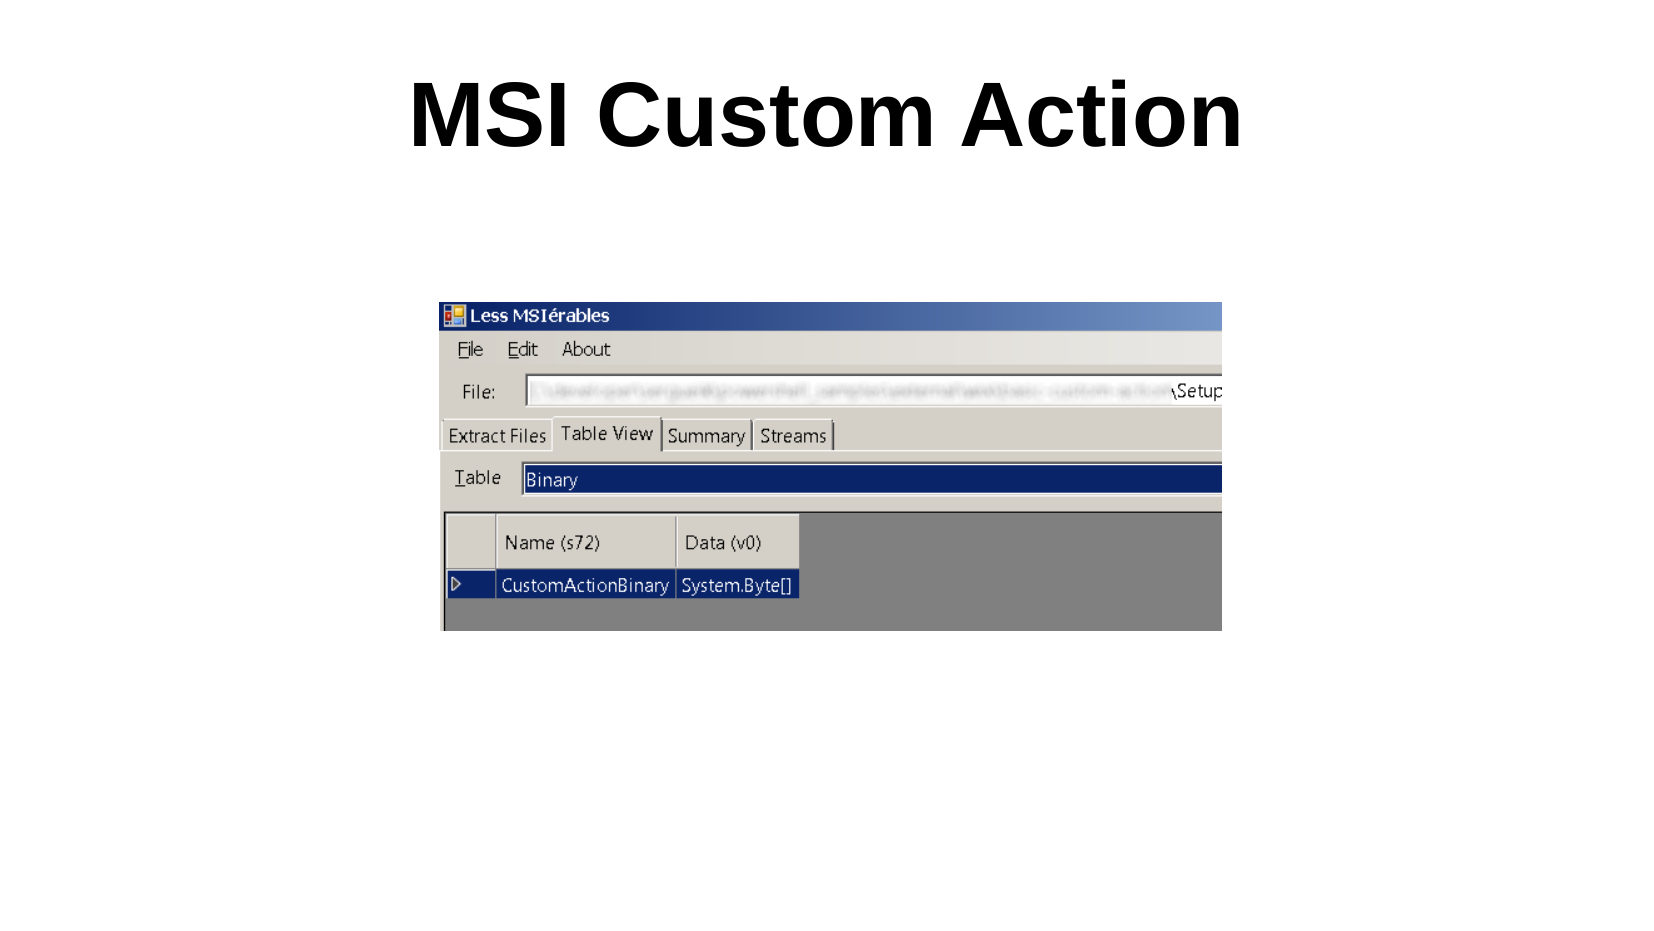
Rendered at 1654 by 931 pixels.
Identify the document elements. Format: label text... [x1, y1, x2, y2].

title MSI Custom Action [82, 37, 1571, 193]
picture [439, 302, 1222, 631]
